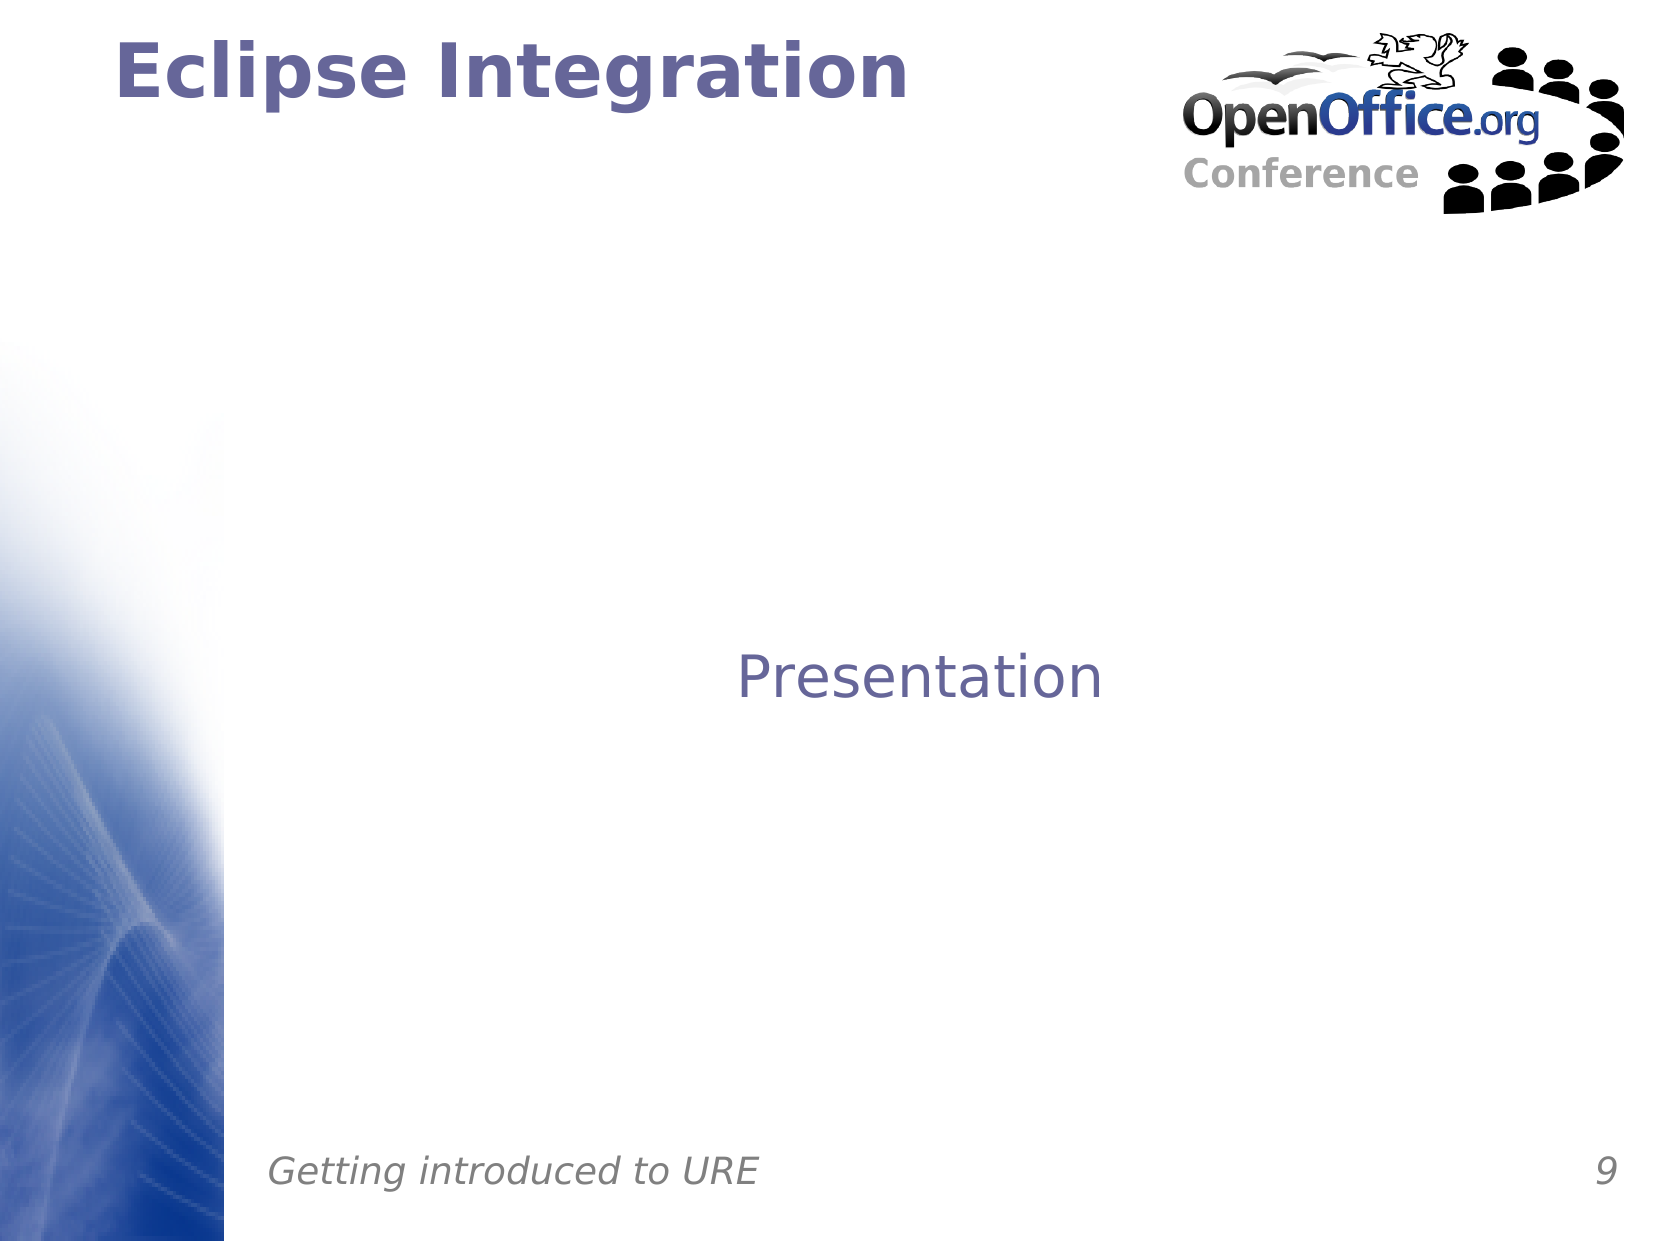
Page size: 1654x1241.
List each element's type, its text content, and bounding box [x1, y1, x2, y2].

picture [1183, 33, 1624, 214]
title Eclipse Integration [24, 15, 987, 129]
subtitle Presentation [223, 230, 1619, 1125]
picture [0, 0, 224, 1241]
